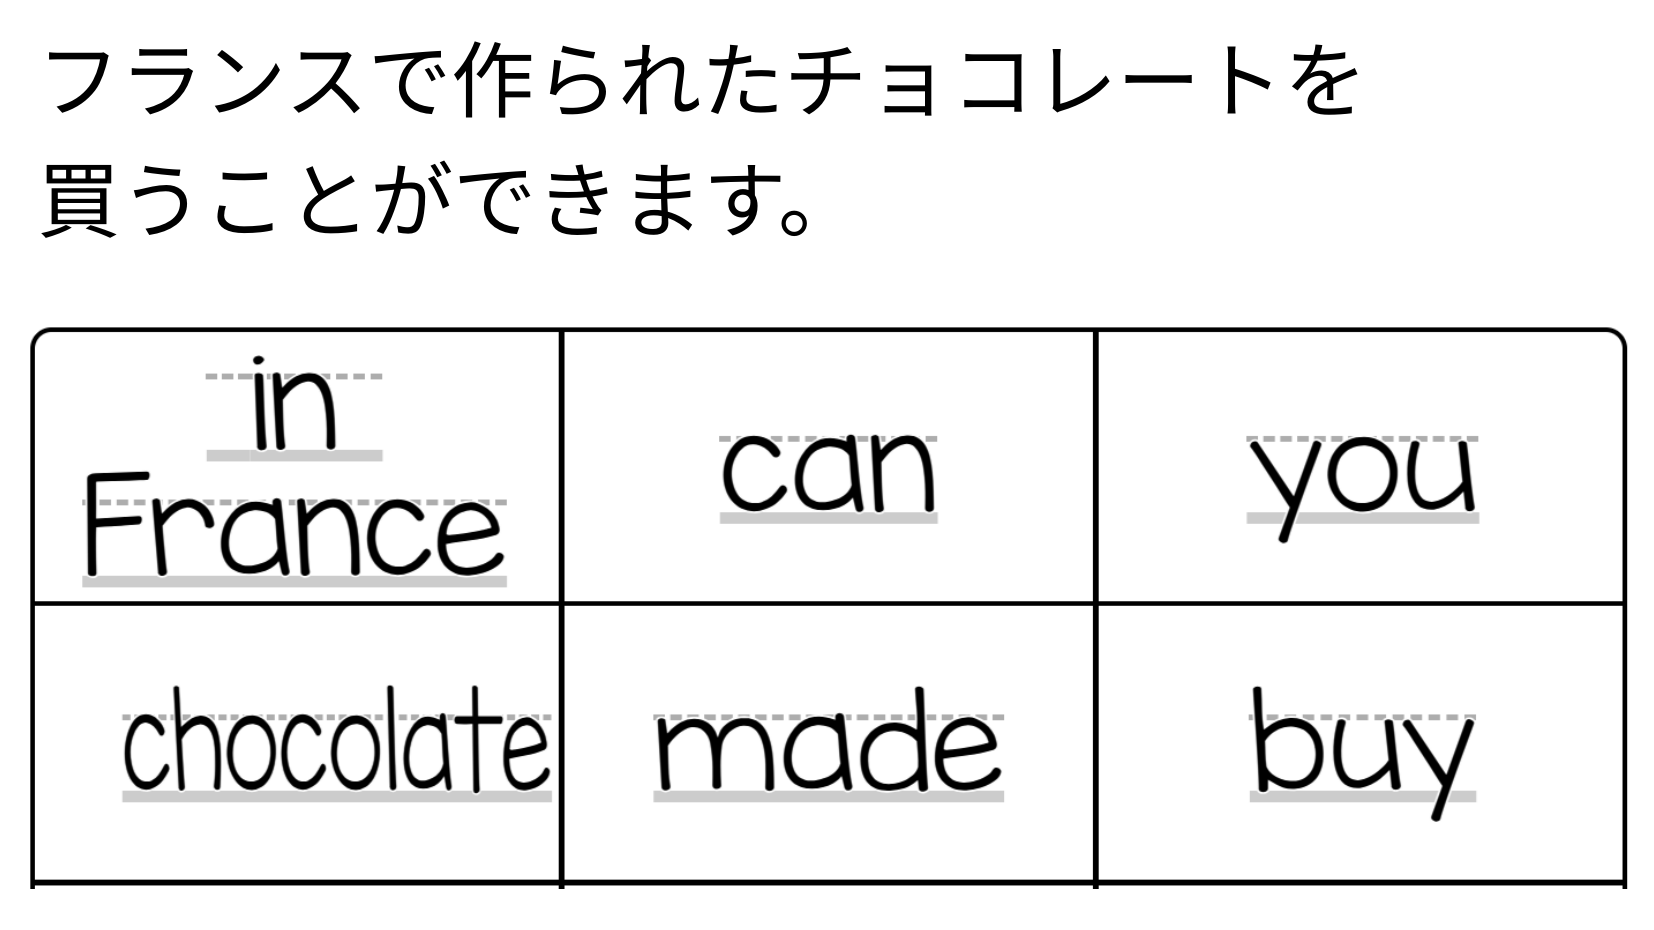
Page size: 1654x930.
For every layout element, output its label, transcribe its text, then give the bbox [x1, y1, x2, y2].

title フランスで作られたチョコレートを 買うことができます。 [37, 19, 1612, 252]
picture [20, 324, 1633, 889]
